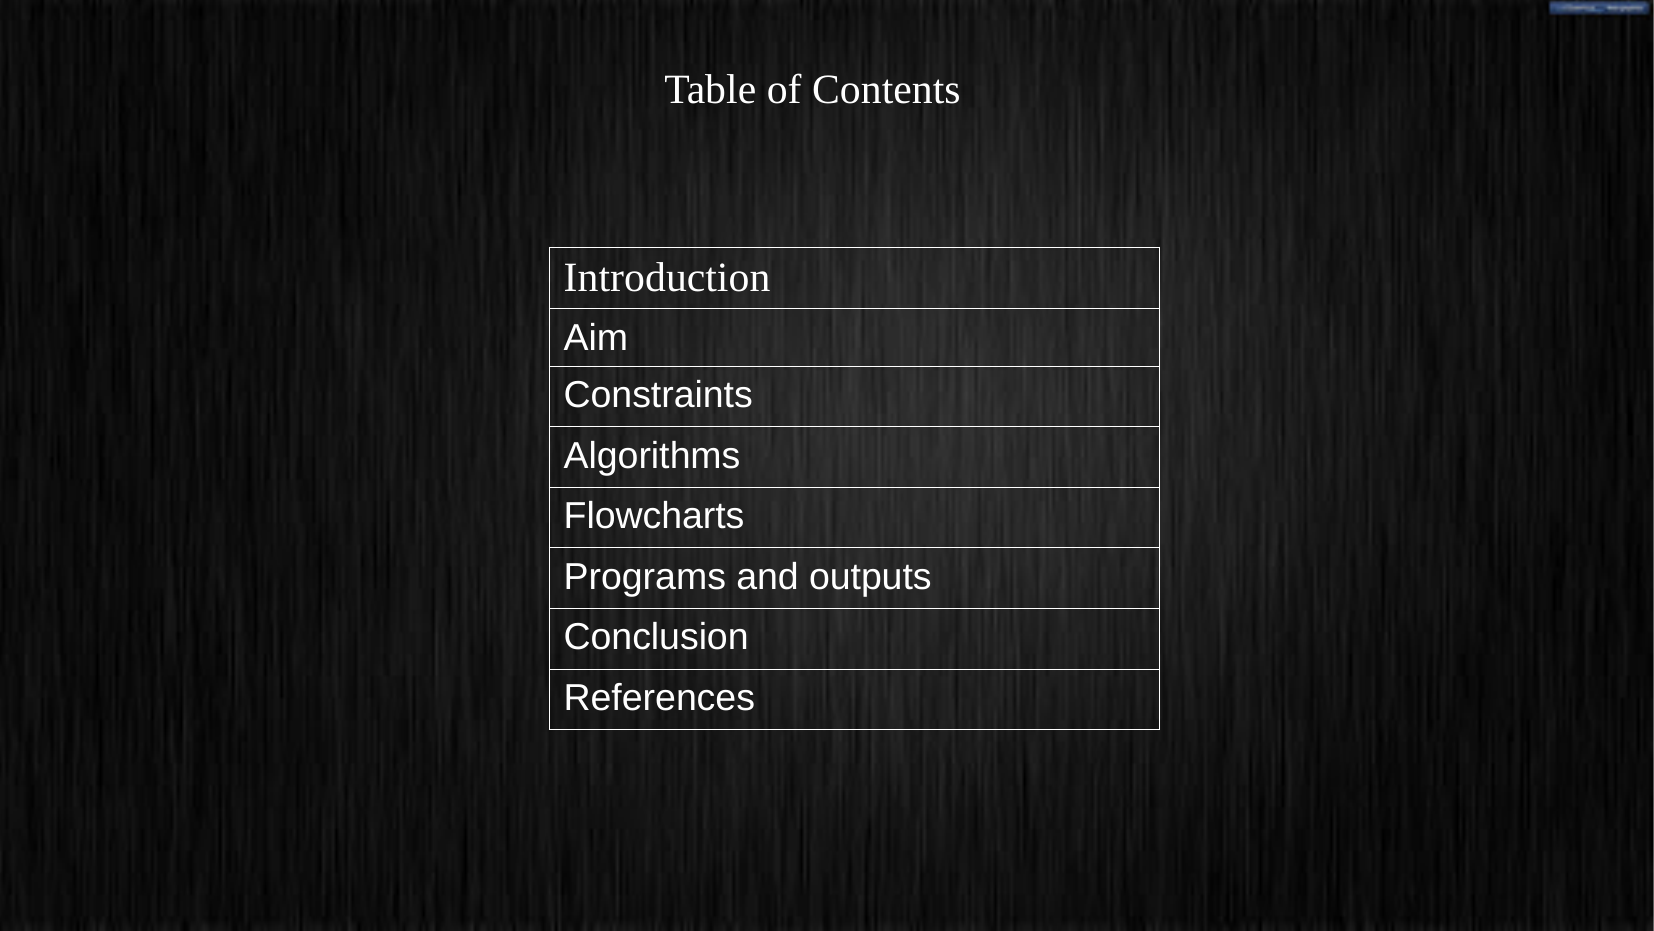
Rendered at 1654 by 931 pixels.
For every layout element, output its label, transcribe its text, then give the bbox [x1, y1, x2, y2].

table_cell Programs and outputs [550, 548, 1159, 608]
table_cell Conclusion [550, 609, 1159, 669]
table_header Introduction [550, 248, 1159, 308]
table_cell Flowcharts [550, 488, 1159, 547]
picture [0, 0, 1654, 931]
table_cell Aim [550, 309, 1159, 366]
table_cell Constraints [550, 367, 1159, 426]
table_cell Algorithms [550, 427, 1159, 487]
text_box Table of Contents [649, 59, 981, 121]
table_cell References [550, 670, 1159, 729]
